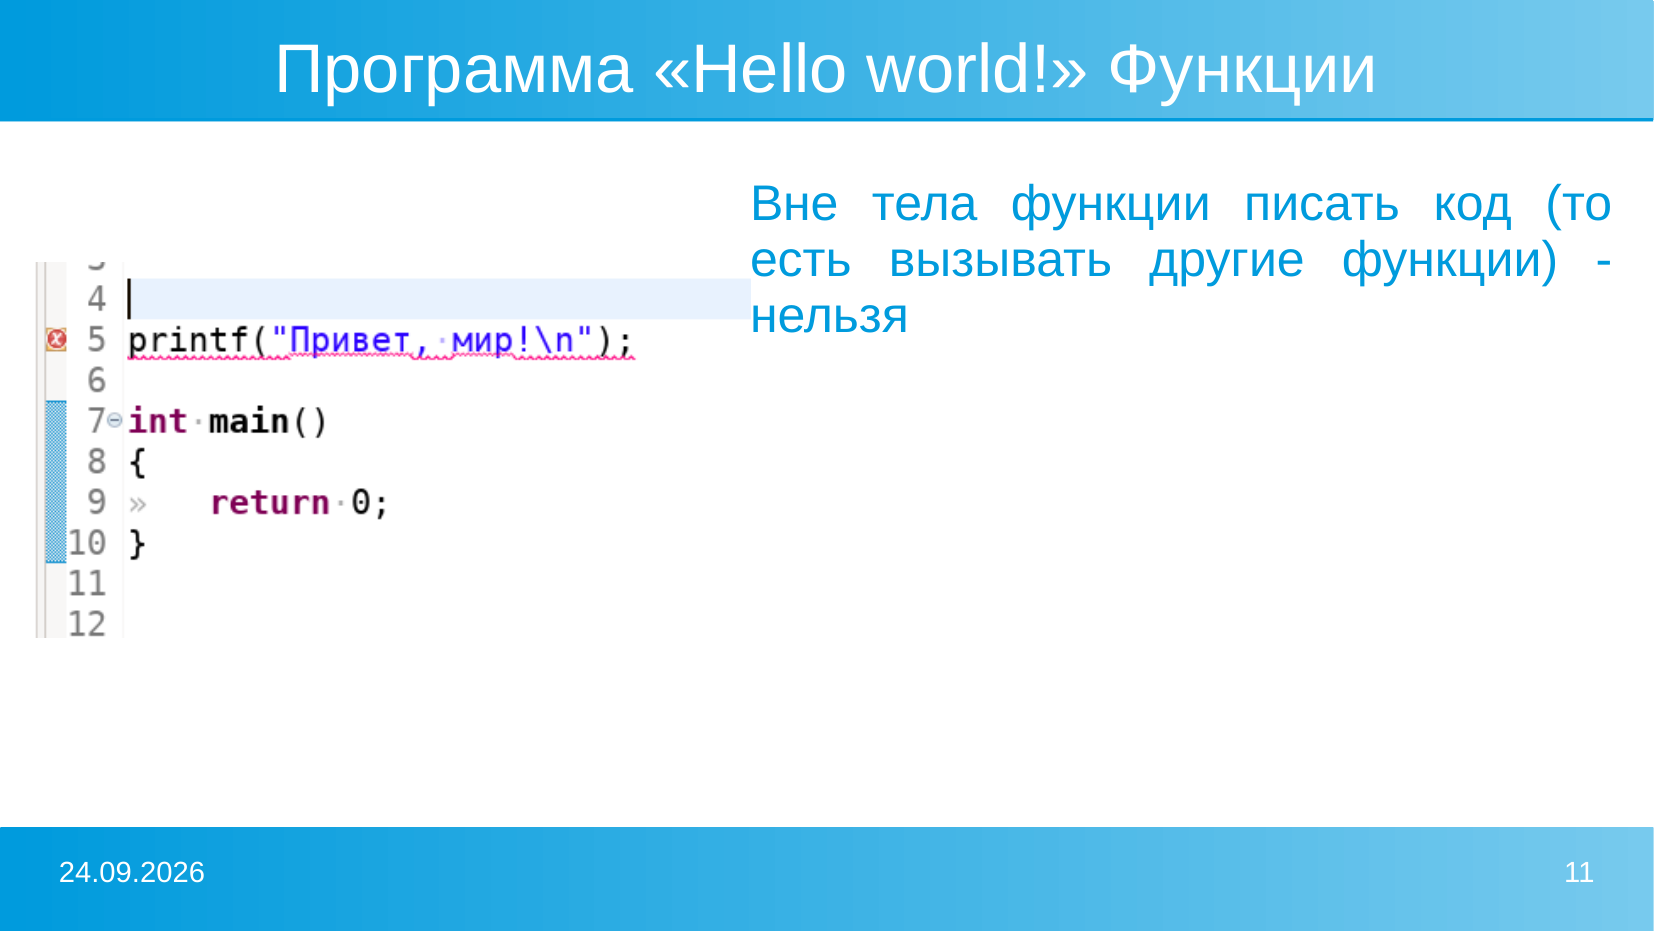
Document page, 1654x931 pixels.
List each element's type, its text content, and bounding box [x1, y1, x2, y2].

title Программа «Hello world!» Функции [59, 29, 1595, 108]
picture [21, 262, 751, 638]
list Вне тела функции писать код (то есть вызывать другие функции) - нельзя [750, 175, 1613, 488]
